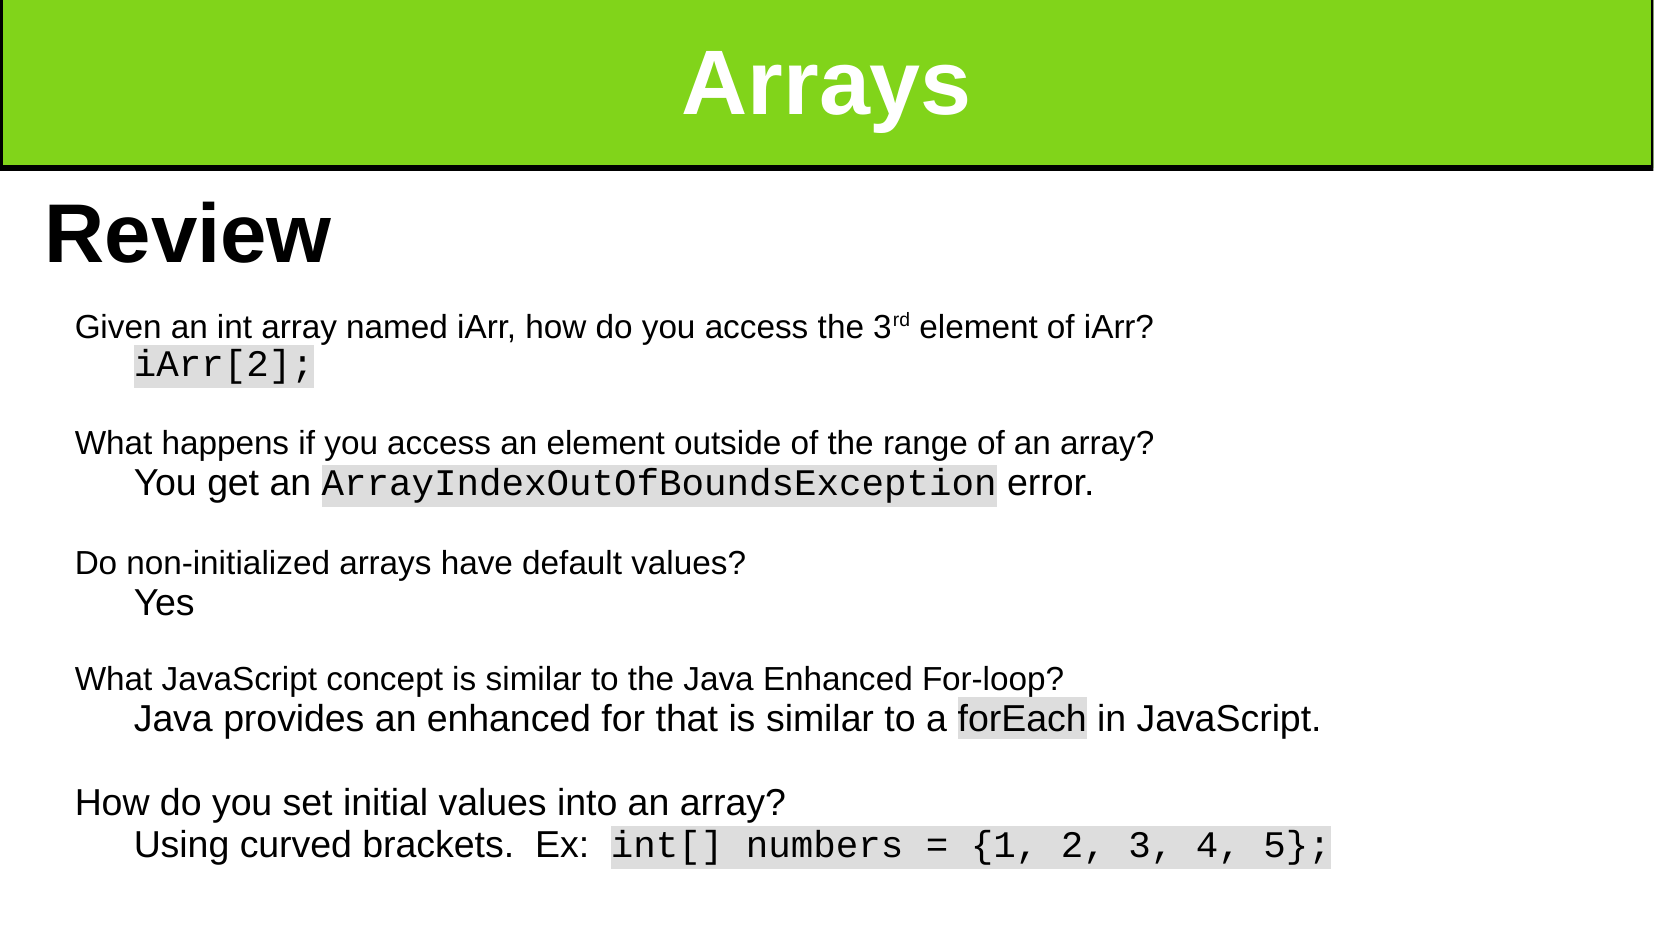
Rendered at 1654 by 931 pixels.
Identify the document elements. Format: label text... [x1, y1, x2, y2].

title Arrays [0, 0, 1654, 169]
text_box Given an int array named iArr, how do you access the 3rd element of iArr? iArr[2]; What happens if you access an element outside of the range of an array? You get an ArrayIndexOutOfBoundsException error. Do non-initialized arrays have default values? Yes What JavaScript concept is similar to the Java Enhanced For-loop? Java provides an enhanced for that is similar to a forEach in JavaScript. How do you set initial values into an array? Using curved brackets. Ex: int[] numbers = {1, 2, 3, 4, 5}; [59, 300, 1531, 906]
text_box Review [29, 179, 675, 288]
